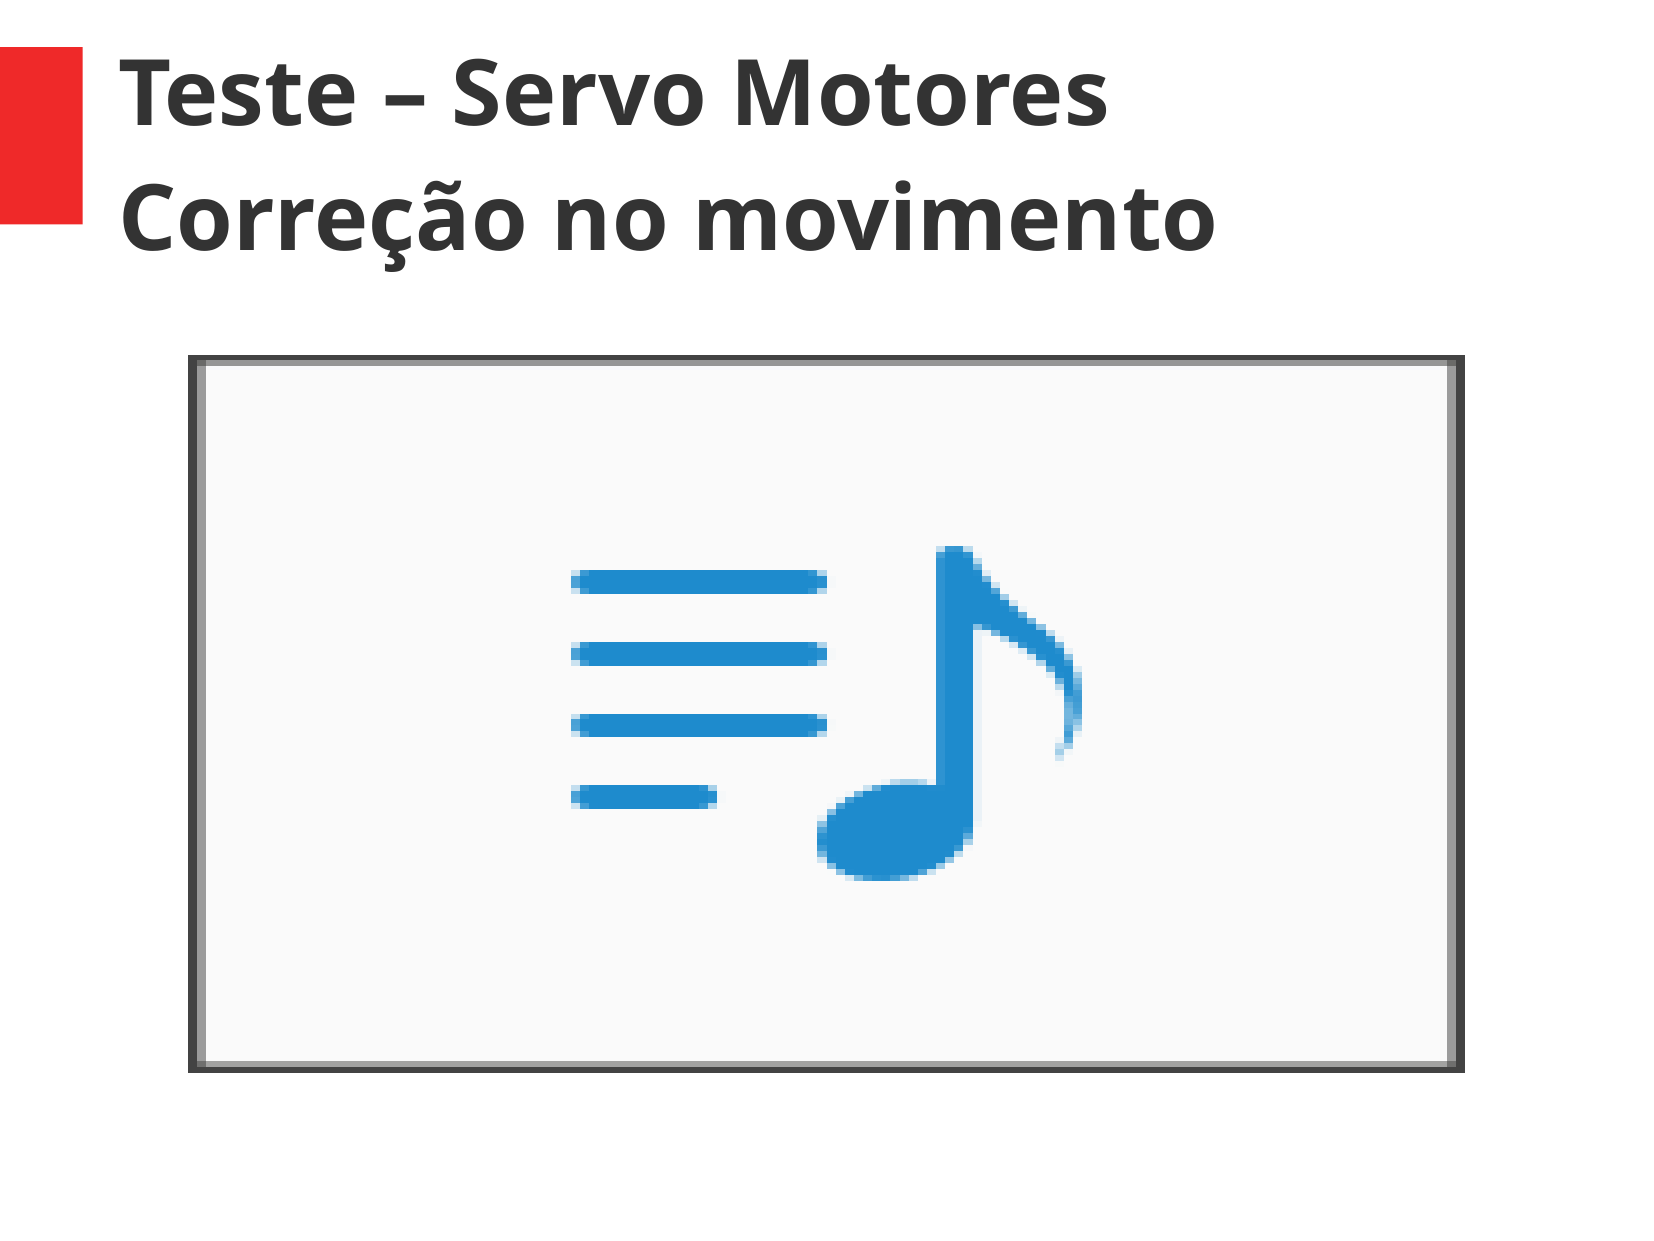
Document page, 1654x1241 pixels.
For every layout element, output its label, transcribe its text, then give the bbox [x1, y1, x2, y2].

text_box [187, 354, 1467, 1074]
title Teste – Servo Motores Correção no movimento [118, 45, 1571, 260]
